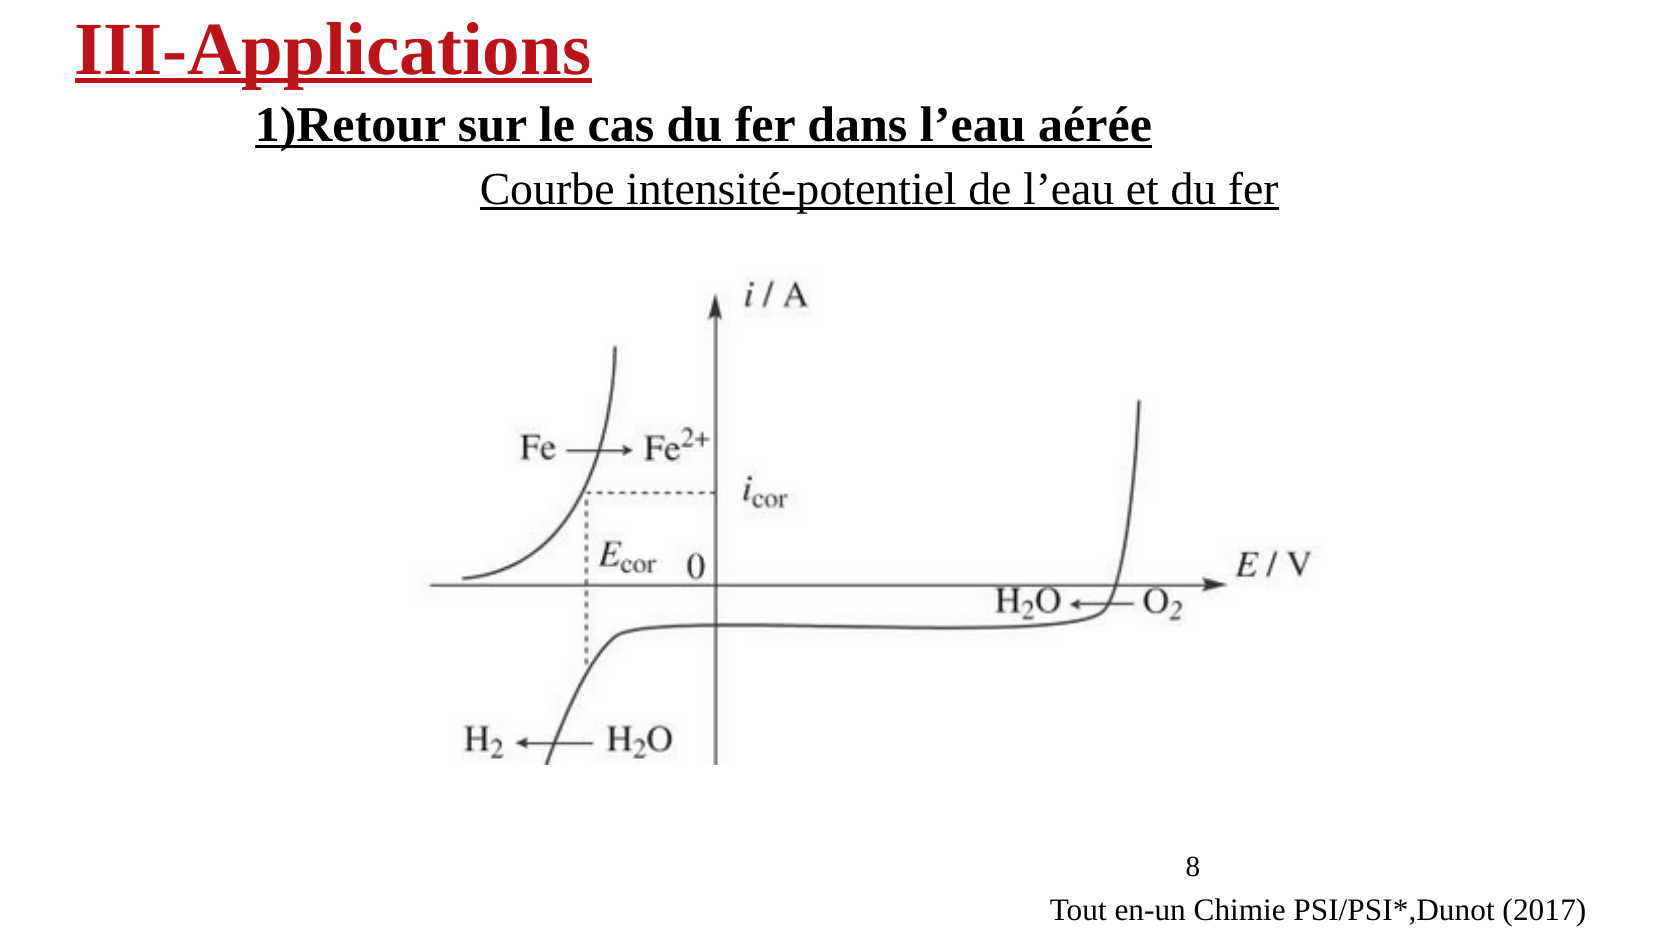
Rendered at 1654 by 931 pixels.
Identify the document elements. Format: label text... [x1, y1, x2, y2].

text_box Courbe intensité-potentiel de l’eau et du fer [465, 156, 1561, 256]
text_box 1)Retour sur le cas du fer dans l’eau aérée [240, 90, 1261, 189]
text_box Tout en-un Chimie PSI/PSI*,Dunot (2017) [1035, 885, 1636, 931]
picture [379, 255, 1366, 766]
text_box [1185, 847, 1571, 885]
text_box III-Applications [60, 0, 1312, 181]
